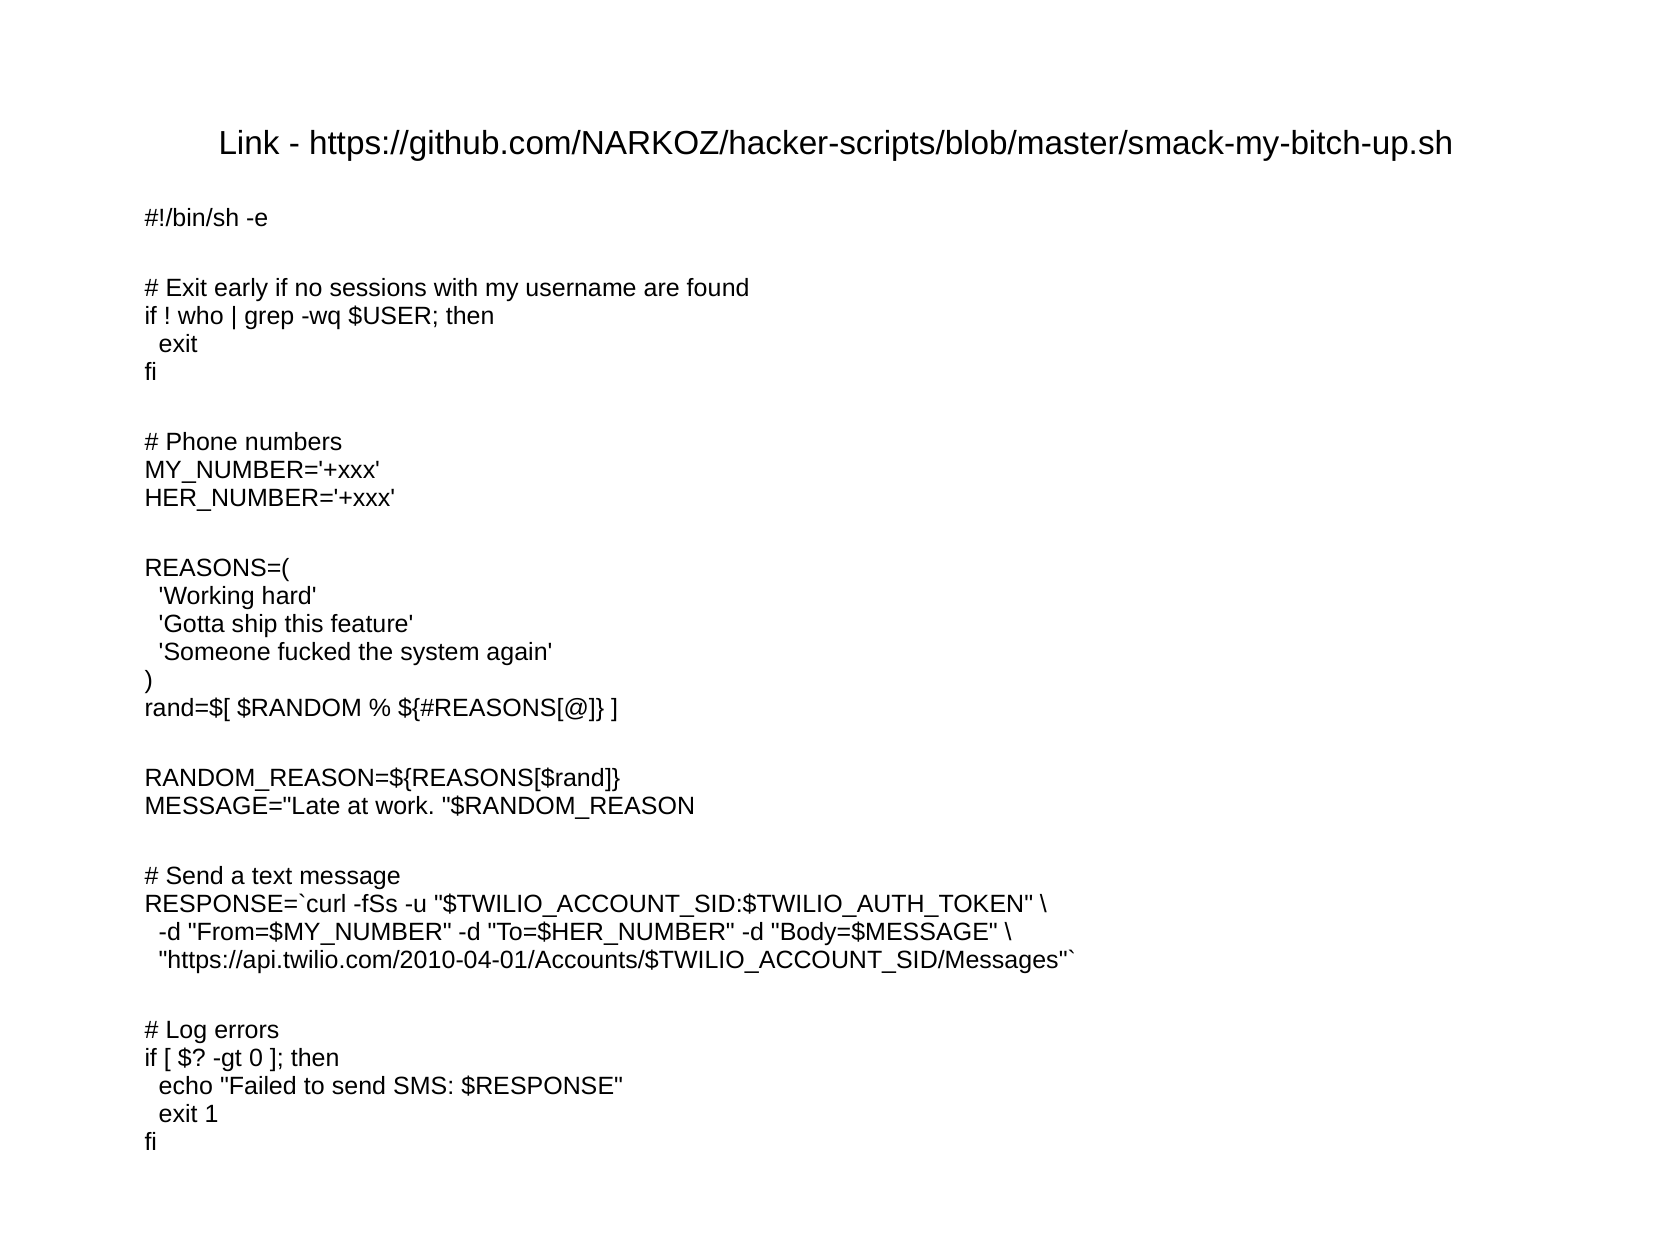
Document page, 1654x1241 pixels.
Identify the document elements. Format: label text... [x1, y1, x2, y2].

text_box Link - https://github.com/NARKOZ/hacker-scripts/blob/master/smack-my-bitch-up.sh #!/bin/sh -e # Exit early if no sessions with my username are found if ! who | grep -wq $USER; then exit fi # Phone numbers MY_NUMBER='+xxx' HER_NUMBER='+xxx' REASONS=( 'Working hard' 'Gotta ship this feature' 'Someone fucked the system again' ) rand=$[ $RANDOM % ${#REASONS[@]} ] RANDOM_REASON=${REASONS[$rand]} MESSAGE="Late at work. "$RANDOM_REASON # Send a text message RESPONSE=`curl -fSs -u "$TWILIO_ACCOUNT_SID:$TWILIO_AUTH_TOKEN" \ -d "From=$MY_NUMBER" -d "To=$HER_NUMBER" -d "Body=$MESSAGE" \ "https://api.twilio.com/2010-04-01/Accounts/$TWILIO_ACCOUNT_SID/Messages"` # Log errors if [ $? -gt 0 ]; then echo "Failed to send SMS: $RESPONSE" exit 1 fi [129, 70, 1524, 1170]
